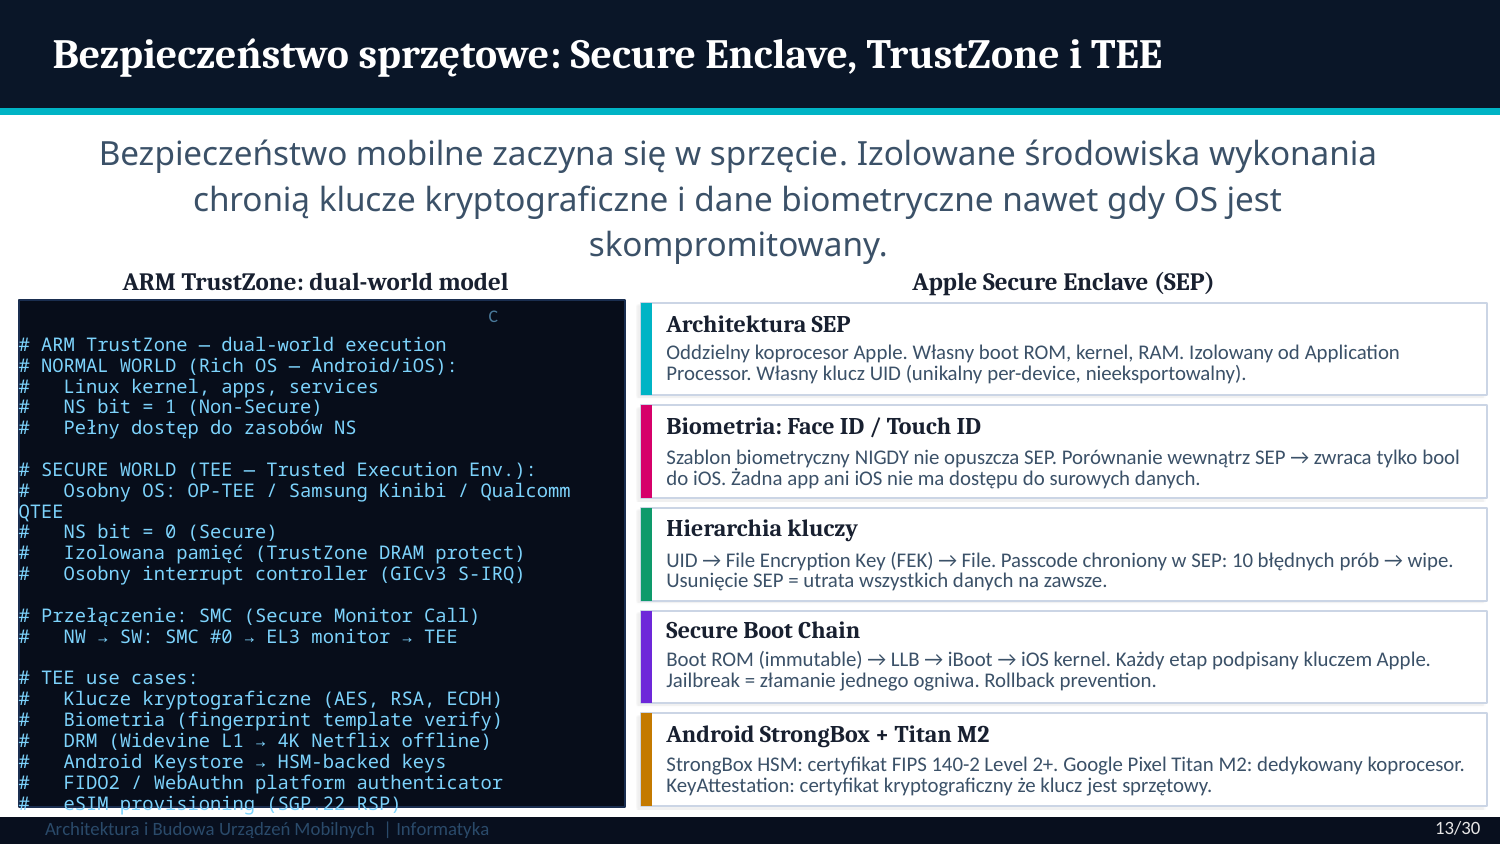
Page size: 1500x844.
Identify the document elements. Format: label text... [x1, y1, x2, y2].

text_box Architektura i Budowa Urządzeń Mobilnych | Informatyka [45, 819, 1420, 843]
text_box ARM TrustZone: dual-world model [19, 261, 613, 300]
text_box [19, 300, 625, 807]
text_box [25, 797, 82, 807]
text_box # ARM TrustZone — dual-world execution # NORMAL WORLD (Rich OS — Android/iOS): # Linux kernel, apps, services # NS bit = 1 (Non-Secure) # Pełny dostęp do zasobów NS # SECURE WORLD (TEE — Trusted Execution Env.): # Osobny OS: OP-TEE / Samsung Kinibi / Qualcomm QTEE # NS bit = 0 (Secure) # Izolowana pamięć (TrustZone DRAM protect) # Osobny interrupt controller (GICv3 S-IRQ) # Przełączenie: SMC (Secure Monitor Call) # NW → SW: SMC #0 → EL3 monitor → TEE # TEE use cases: # Klucze kryptograficzne (AES, RSA, ECDH) # Biometria (fingerprint template verify) # DRM (Widevine L1 → 4K Netflix offline) # Android Keystore → HSM-backed keys # FIDO2 / WebAuthn platform authenticator # eSIM provisioning (SGP.22 RSP) [19, 336, 613, 797]
text_box StrongBox HSM: certyfikat FIPS 140-2 Level 2+. Google Pixel Titan M2: dedykowany koprocesor. KeyAttestation: certyfikat kryptograficzny że klucz jest sprzętowy. [666, 756, 1476, 796]
text_box Android StrongBox + Titan M2 [666, 719, 1476, 751]
text_box [641, 303, 1487, 395]
text_box Biometria: Face ID / Touch ID [666, 411, 1476, 443]
text_box [363, 797, 375, 807]
text_box [641, 713, 1487, 806]
text_box Hierarchia kluczy [666, 512, 1476, 545]
text_box [281, 797, 291, 807]
text_box [641, 611, 1487, 703]
text_box [382, 797, 396, 807]
text_box [303, 797, 330, 807]
text_box Bezpieczeństwo mobilne zaczyna się w sprzęcie. Izolowane środowiska wykonania chronią klucze kryptograficzne i dane biometryczne nawet gdy OS jest skompromitowany. [62, 123, 1415, 240]
text_box Bezpieczeństwo sprzętowe: Secure Enclave, TrustZone i TEE [53, 9, 1447, 102]
text_box /30 [1420, 806, 1500, 844]
text_box [371, 797, 381, 807]
text_box [92, 797, 98, 807]
text_box [641, 405, 1487, 498]
text_box Oddzielny koprocesor Apple. Własny boot ROM, kernel, RAM. Izolowany od Application Processor. Własny klucz UID (unikalny per-device, nieeksportowalny). [666, 344, 1476, 384]
text_box [0, 0, 1500, 115]
text_box [340, 797, 358, 807]
text_box Secure Boot Chain [666, 615, 1476, 647]
text_box Szablon biometryczny NIGDY nie opuszcza SEP. Porównanie wewnątrz SEP → zwraca tylko bool do iOS. Żadna app ani iOS nie ma dostępu do surowych danych. [666, 449, 1476, 489]
text_box Apple Secure Enclave (SEP) [641, 265, 1487, 300]
text_box [291, 797, 302, 807]
text_box [641, 508, 1487, 601]
text_box [271, 797, 285, 807]
text_box Architektura SEP [666, 308, 1476, 341]
text_box [78, 797, 91, 807]
text_box UID → File Encryption Key (FEK) → File. Passcode chroniony w SEP: 10 błędnych prób → wipe. Usunięcie SEP = utrata wszystkich danych na zawsze. [666, 552, 1476, 592]
text_box C [489, 304, 612, 331]
text_box [328, 797, 342, 807]
text_box Boot ROM (immutable) → LLB → iBoot → iOS kernel. Każdy etap podpisany kluczem Apple. Jailbreak = złamanie jednego ogniwa. Rollback prevention. [666, 651, 1476, 691]
text_box [0, 817, 1420, 844]
text_box [107, 797, 272, 807]
